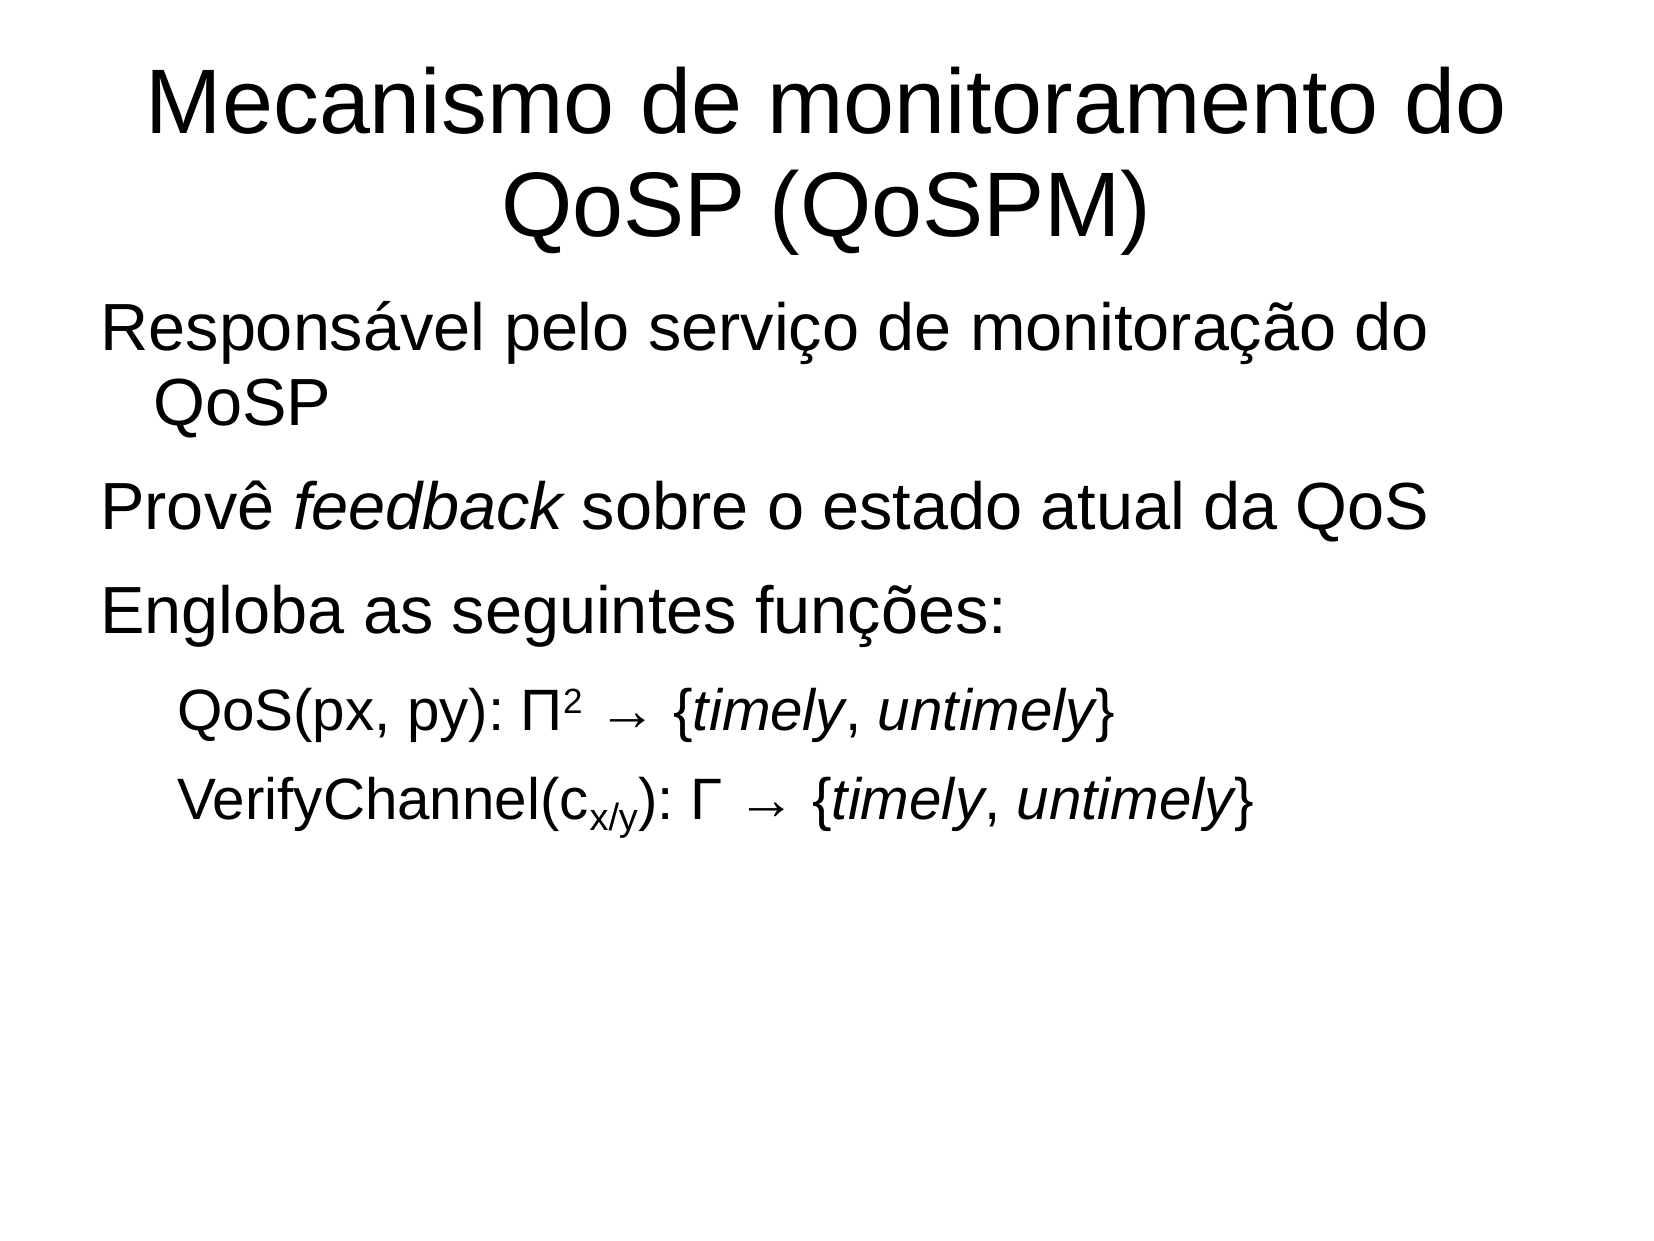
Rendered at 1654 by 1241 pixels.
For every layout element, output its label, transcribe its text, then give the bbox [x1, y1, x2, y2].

title Mecanismo de monitoramento do QoSP (QoSPM) [82, 50, 1571, 256]
list Responsável pelo serviço de monitoração do QoSP Provê feedback sobre o estado atual da QoS Engloba as seguintes funções: QoS(px, py): Π2 → {timely, untimely} VerifyChannel(cx/y): Г → {timely, untimely} [82, 290, 1571, 1094]
